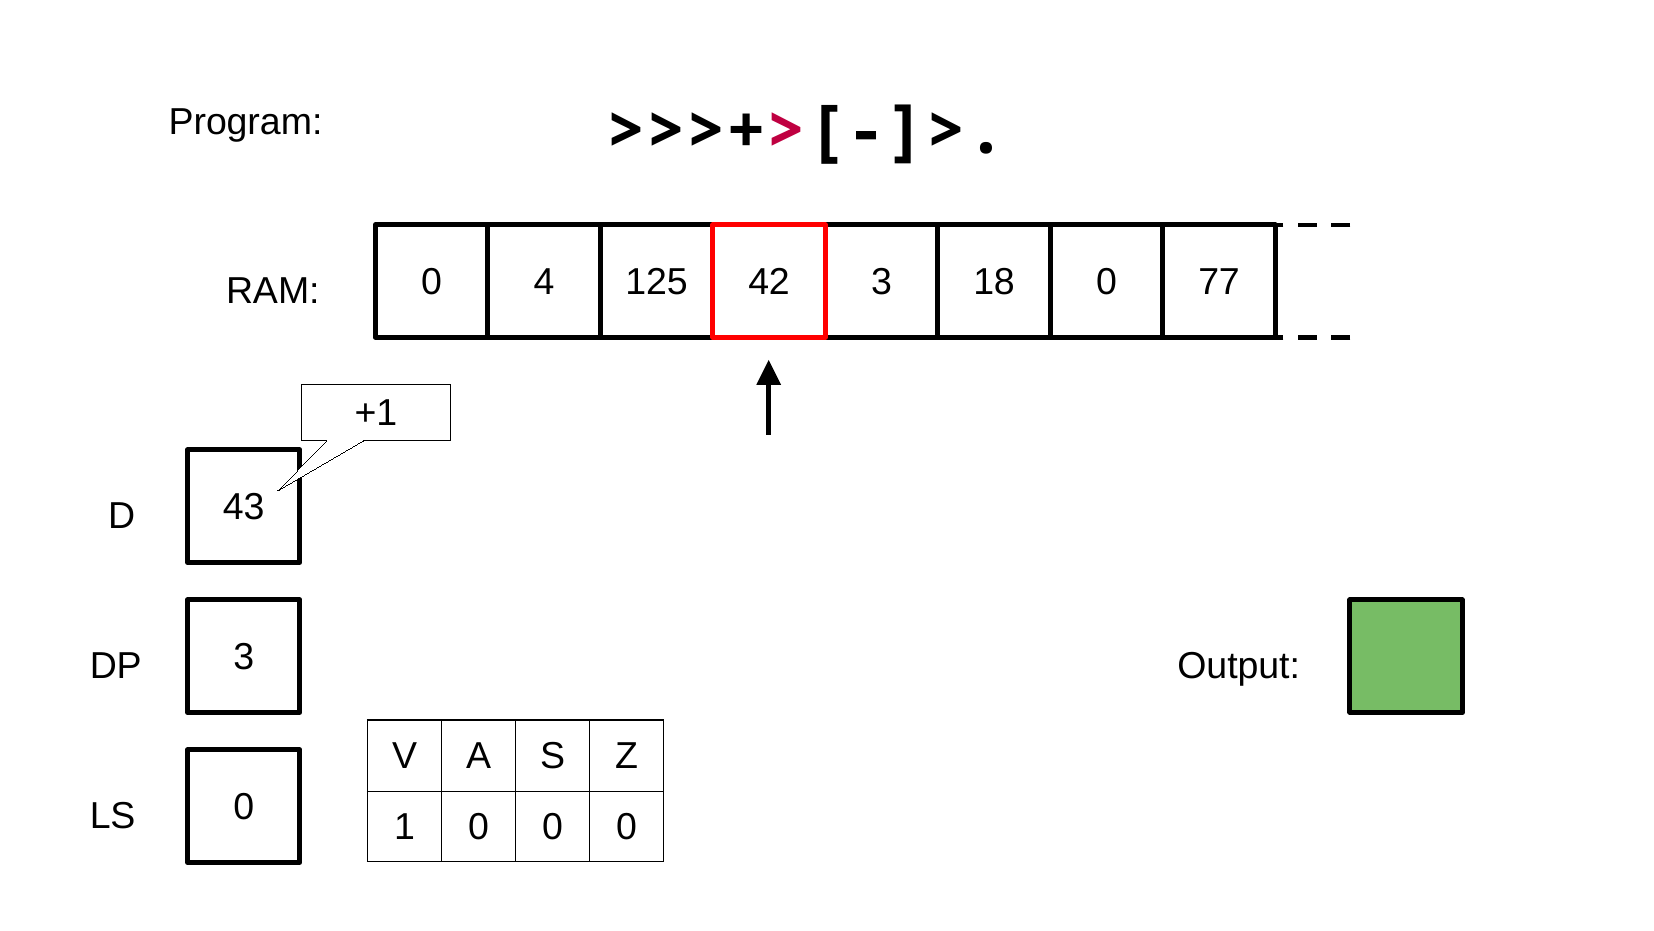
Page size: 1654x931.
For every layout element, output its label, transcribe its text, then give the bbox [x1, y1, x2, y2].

table_header S [516, 721, 589, 791]
text_box 0 [1050, 224, 1162, 338]
text_box 4 [487, 224, 600, 338]
text_box +1 [277, 384, 451, 491]
text_box Output: [1162, 637, 1336, 737]
text_box [1349, 599, 1463, 713]
text_box 42 [712, 224, 826, 338]
text_box 77 [1162, 224, 1276, 338]
table_cell 0 [516, 792, 589, 861]
table_cell 0 [442, 792, 515, 861]
text_box 43 [187, 449, 300, 563]
table_cell 0 [590, 792, 663, 861]
text_box 18 [937, 224, 1050, 338]
text_box Program: [153, 93, 337, 150]
text_box 3 [187, 599, 300, 713]
text_box 3 [826, 224, 937, 338]
text_box LS [74, 787, 151, 845]
table_header A [442, 721, 515, 791]
text_box >>>+>[-]>. [337, 74, 1275, 168]
text_box RAM: [211, 262, 362, 362]
text_box 0 [187, 749, 300, 863]
table_header Z [590, 721, 663, 791]
table_cell 1 [368, 792, 441, 861]
table_header V [368, 721, 441, 791]
text_box 0 [375, 224, 487, 338]
text_box 125 [600, 224, 712, 338]
text_box D [93, 487, 150, 545]
text_box DP [74, 637, 157, 695]
